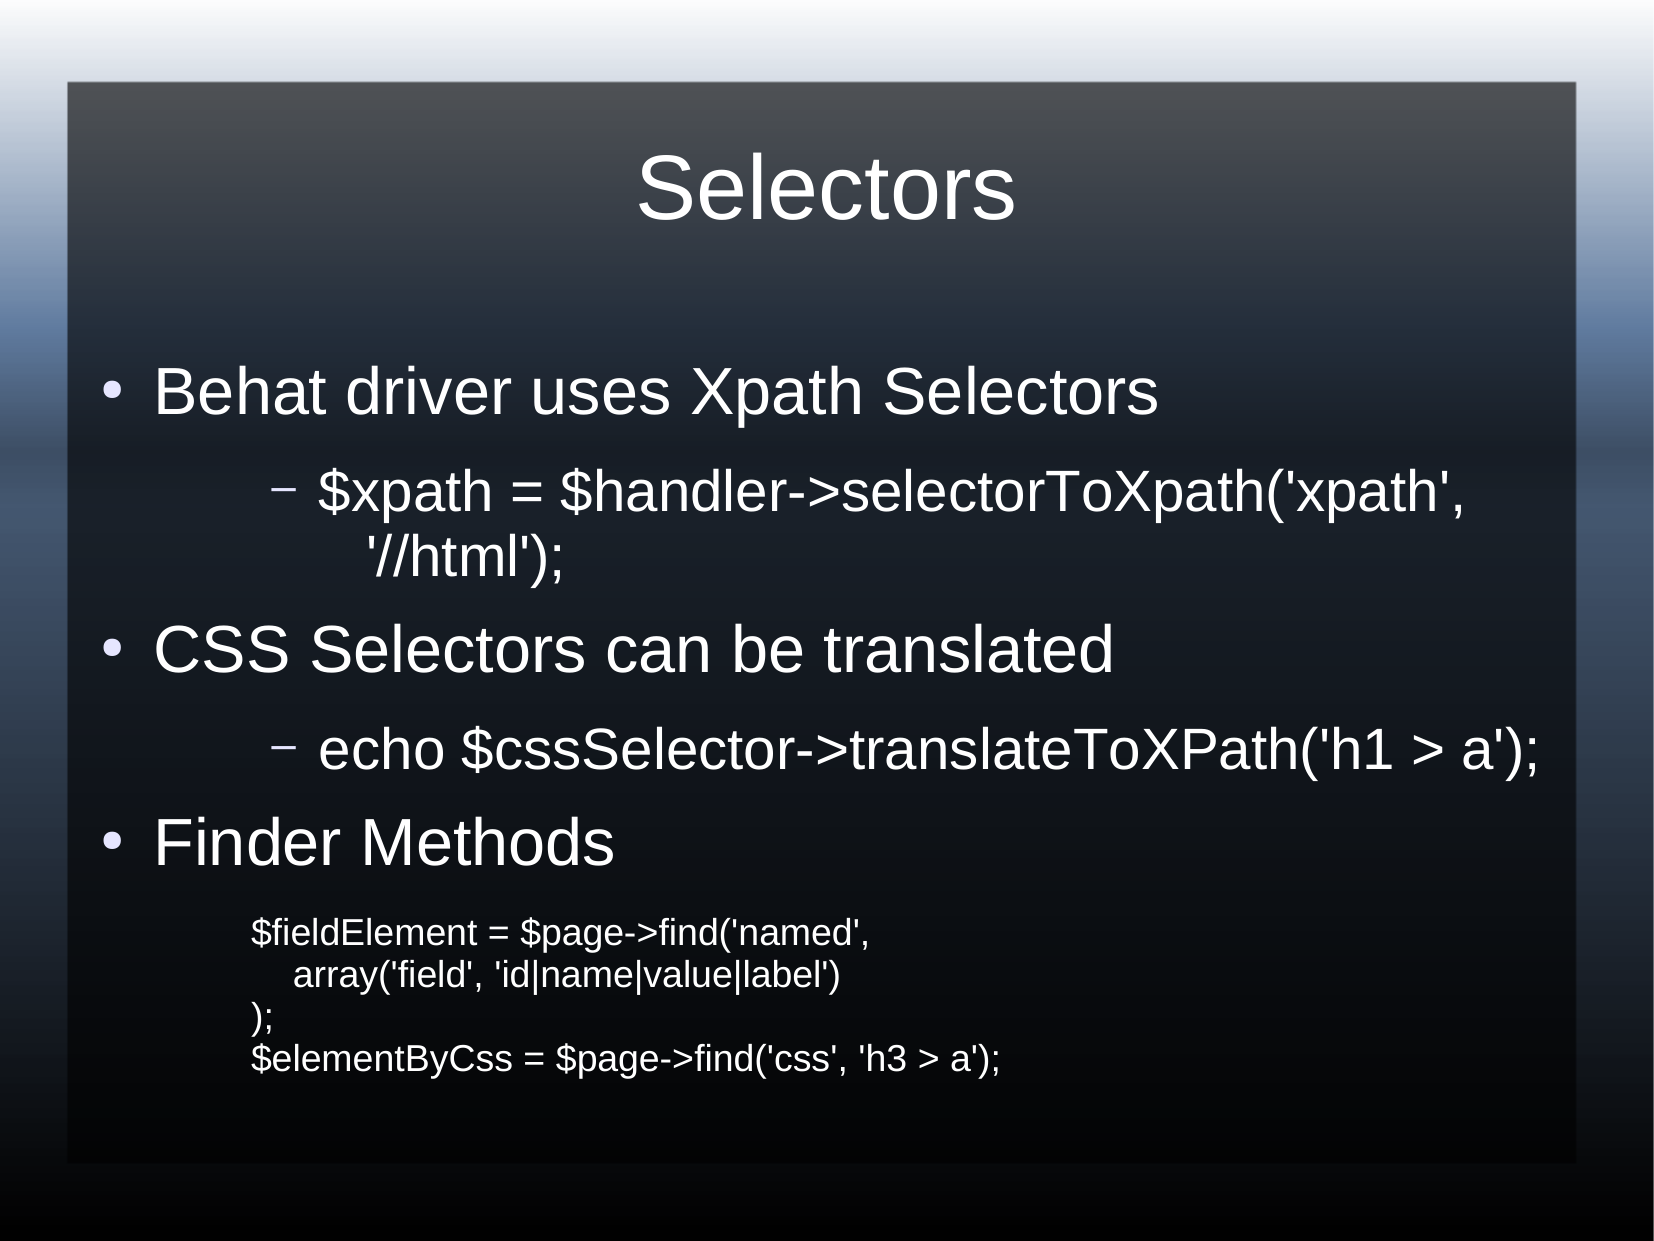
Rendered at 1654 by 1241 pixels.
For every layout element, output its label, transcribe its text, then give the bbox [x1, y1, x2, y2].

title Selectors [82, 84, 1571, 292]
picture [0, 0, 1654, 1241]
text_box $fieldElement = $page->find('named', array('field', 'id|name|value|label') ); $elementByCss = $page->find('css', 'h3 > a'); [236, 903, 1017, 1087]
list Behat driver uses Xpath Selectors $xpath = $handler->selectorToXpath('xpath', '//html'); CSS Selectors can be translated echo $cssSelector->translateToXPath('h1 > a'); Finder Methods [82, 354, 1571, 1059]
